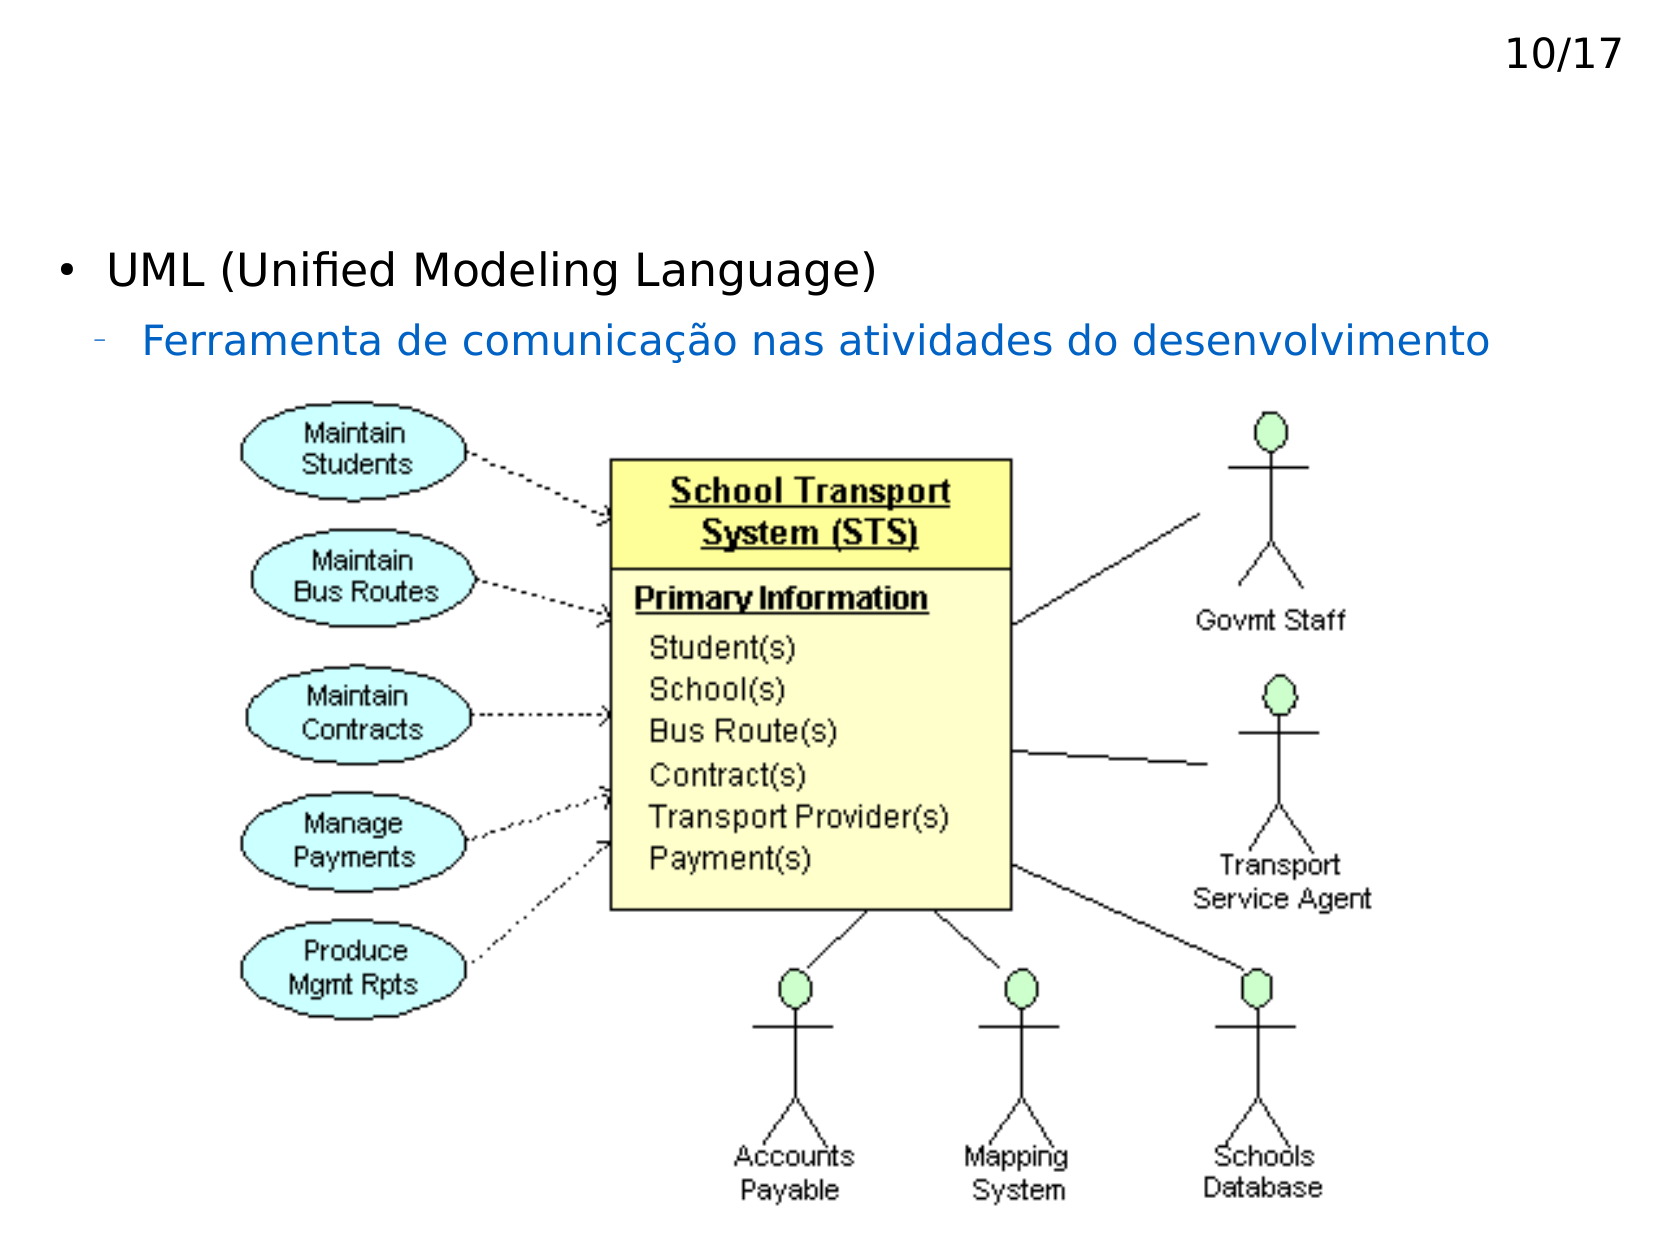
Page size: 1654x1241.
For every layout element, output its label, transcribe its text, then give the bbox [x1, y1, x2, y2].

list UML (Unified Modeling Language) Ferramenta de comunicação nas atividades do desenvolvimento [59, 236, 1595, 1211]
picture [231, 389, 1385, 1211]
